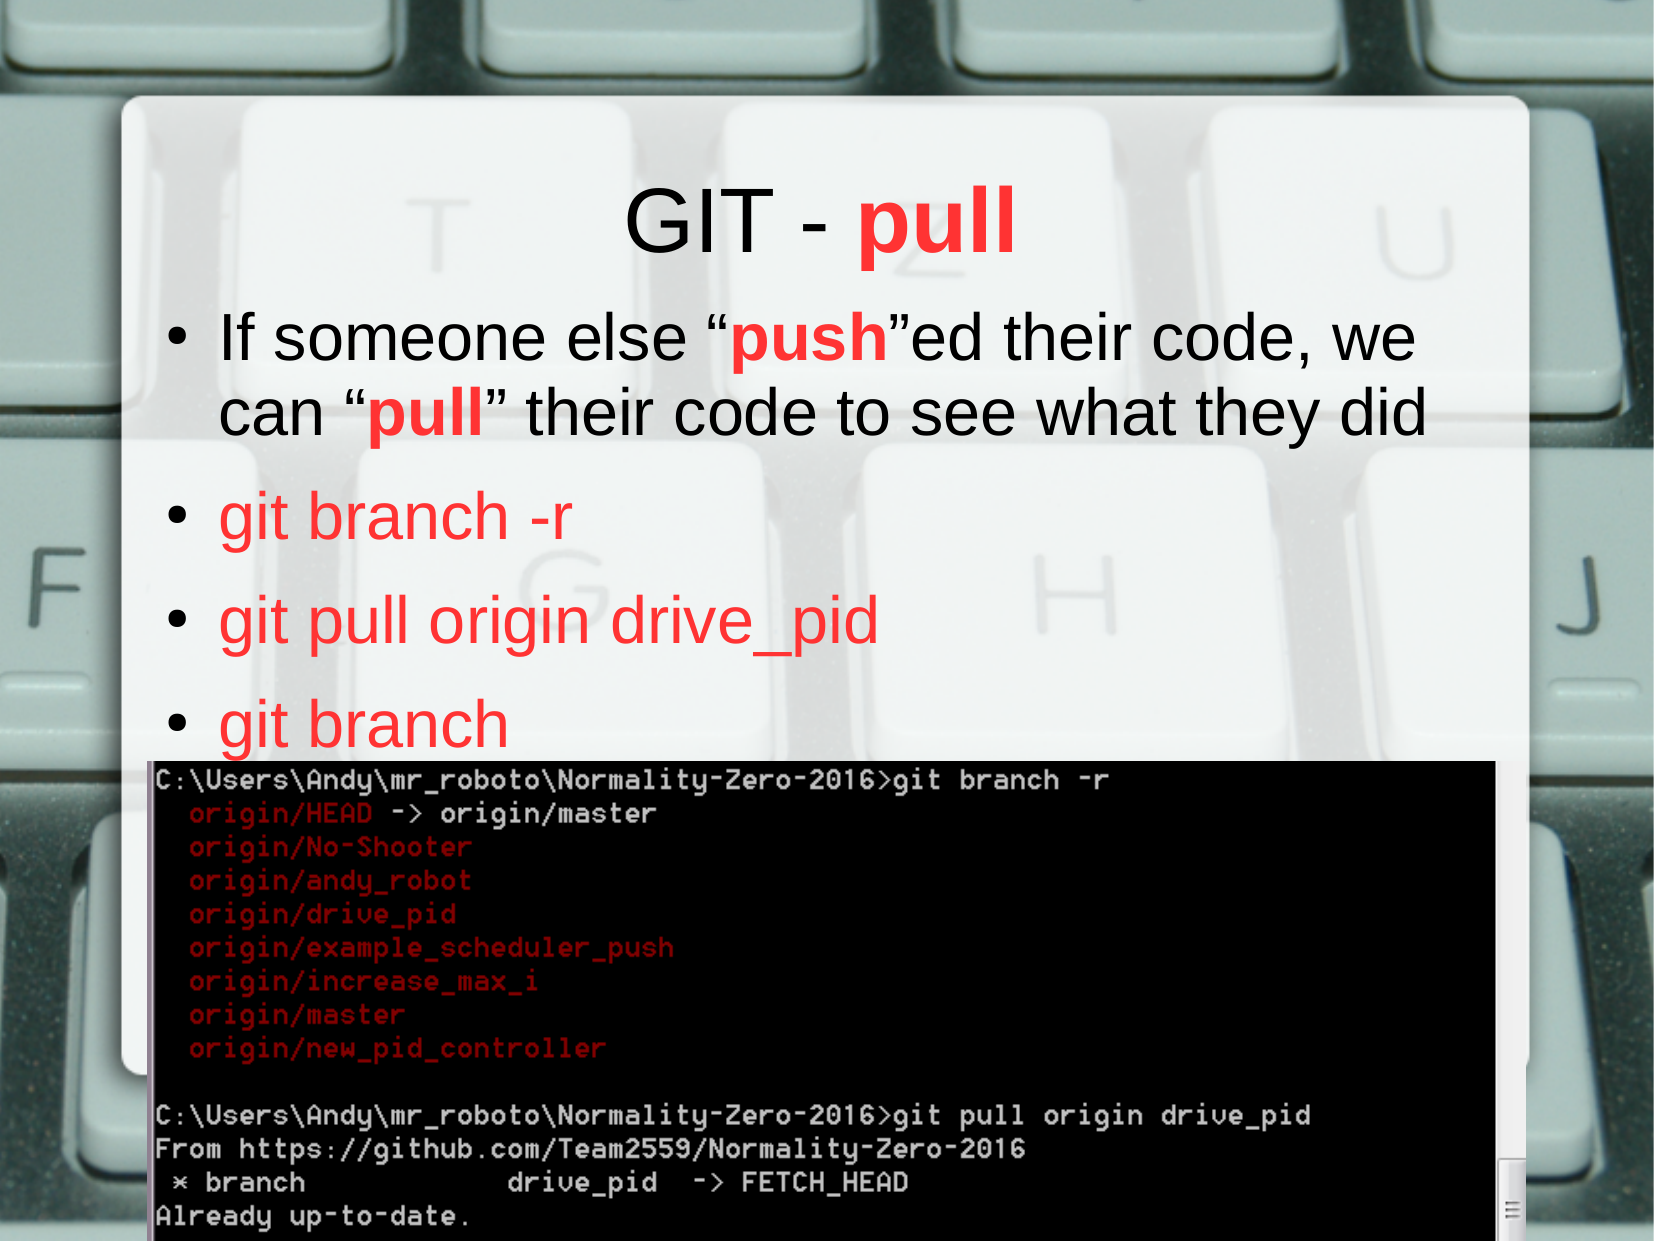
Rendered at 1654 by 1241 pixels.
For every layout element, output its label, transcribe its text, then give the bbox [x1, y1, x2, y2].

picture [0, 0, 1654, 1241]
list If someone else “push”ed their code, we can “pull” their code to see what they did git branch -r git pull origin drive_pid git branch [147, 300, 1506, 761]
title GIT - pull [135, 117, 1506, 325]
